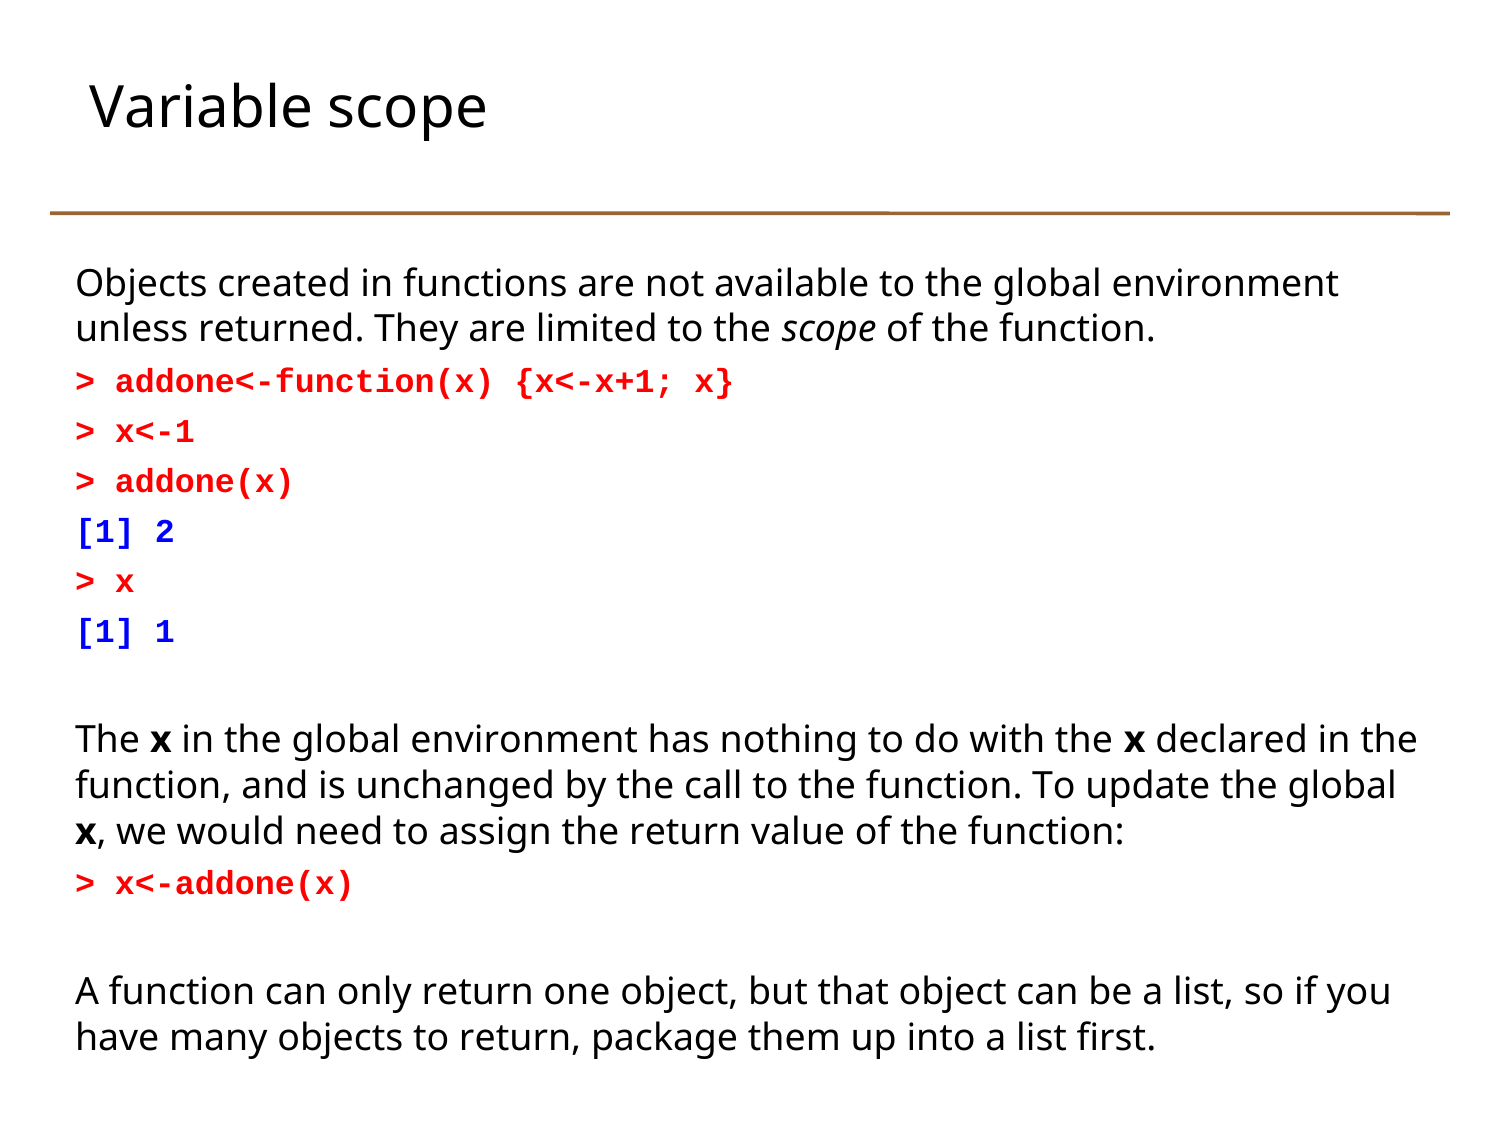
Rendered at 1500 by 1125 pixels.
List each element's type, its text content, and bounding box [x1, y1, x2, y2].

text_box Variable scope [75, 44, 1425, 233]
text_box Objects created in functions are not available to the global environment unless returned. They are limited to the scope of the function. > addone<-function(x) {x<-x+1; x} > x<-1 > addone(x) [1] 2 > x [1] 1 The x in the global environment has nothing to do with the x declared in the function, and is unchanged by the call to the function. To update the global x, we would need to assign the return value of the function: > x<-addone(x) A function can only return one object, but that object can be a list, so if you have many objects to return, package them up into a list first. [75, 257, 1425, 1000]
